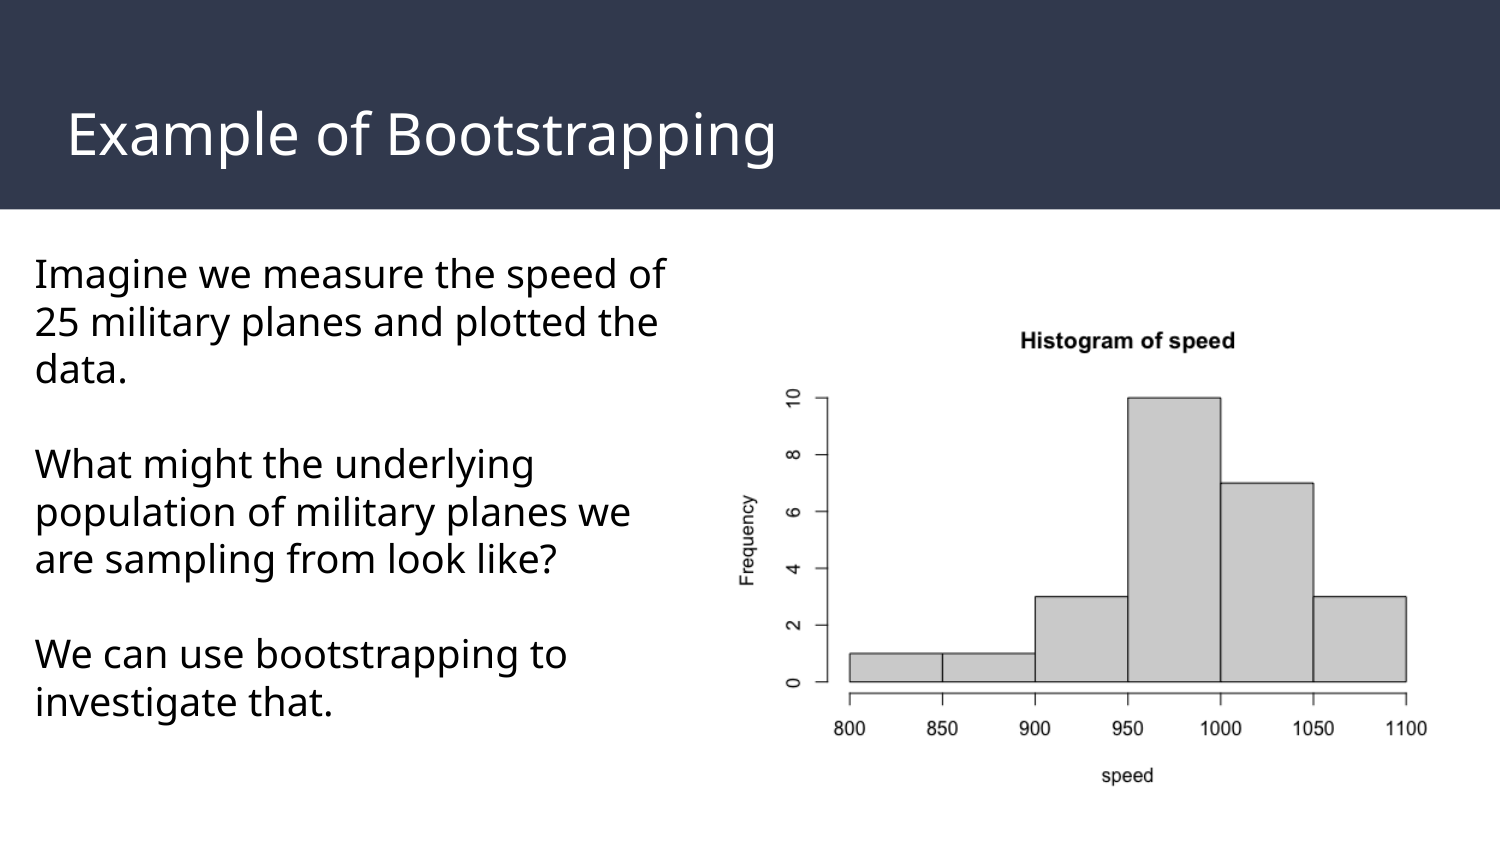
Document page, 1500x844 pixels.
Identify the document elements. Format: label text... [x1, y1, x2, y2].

title Example of Bootstrapping [51, 82, 1449, 185]
text_box Imagine we measure the speed of 25 military planes and plotted the data. What might the underlying population of military planes we are sampling from look like? We can use bootstrapping to investigate that. [19, 234, 685, 811]
picture [733, 292, 1477, 811]
